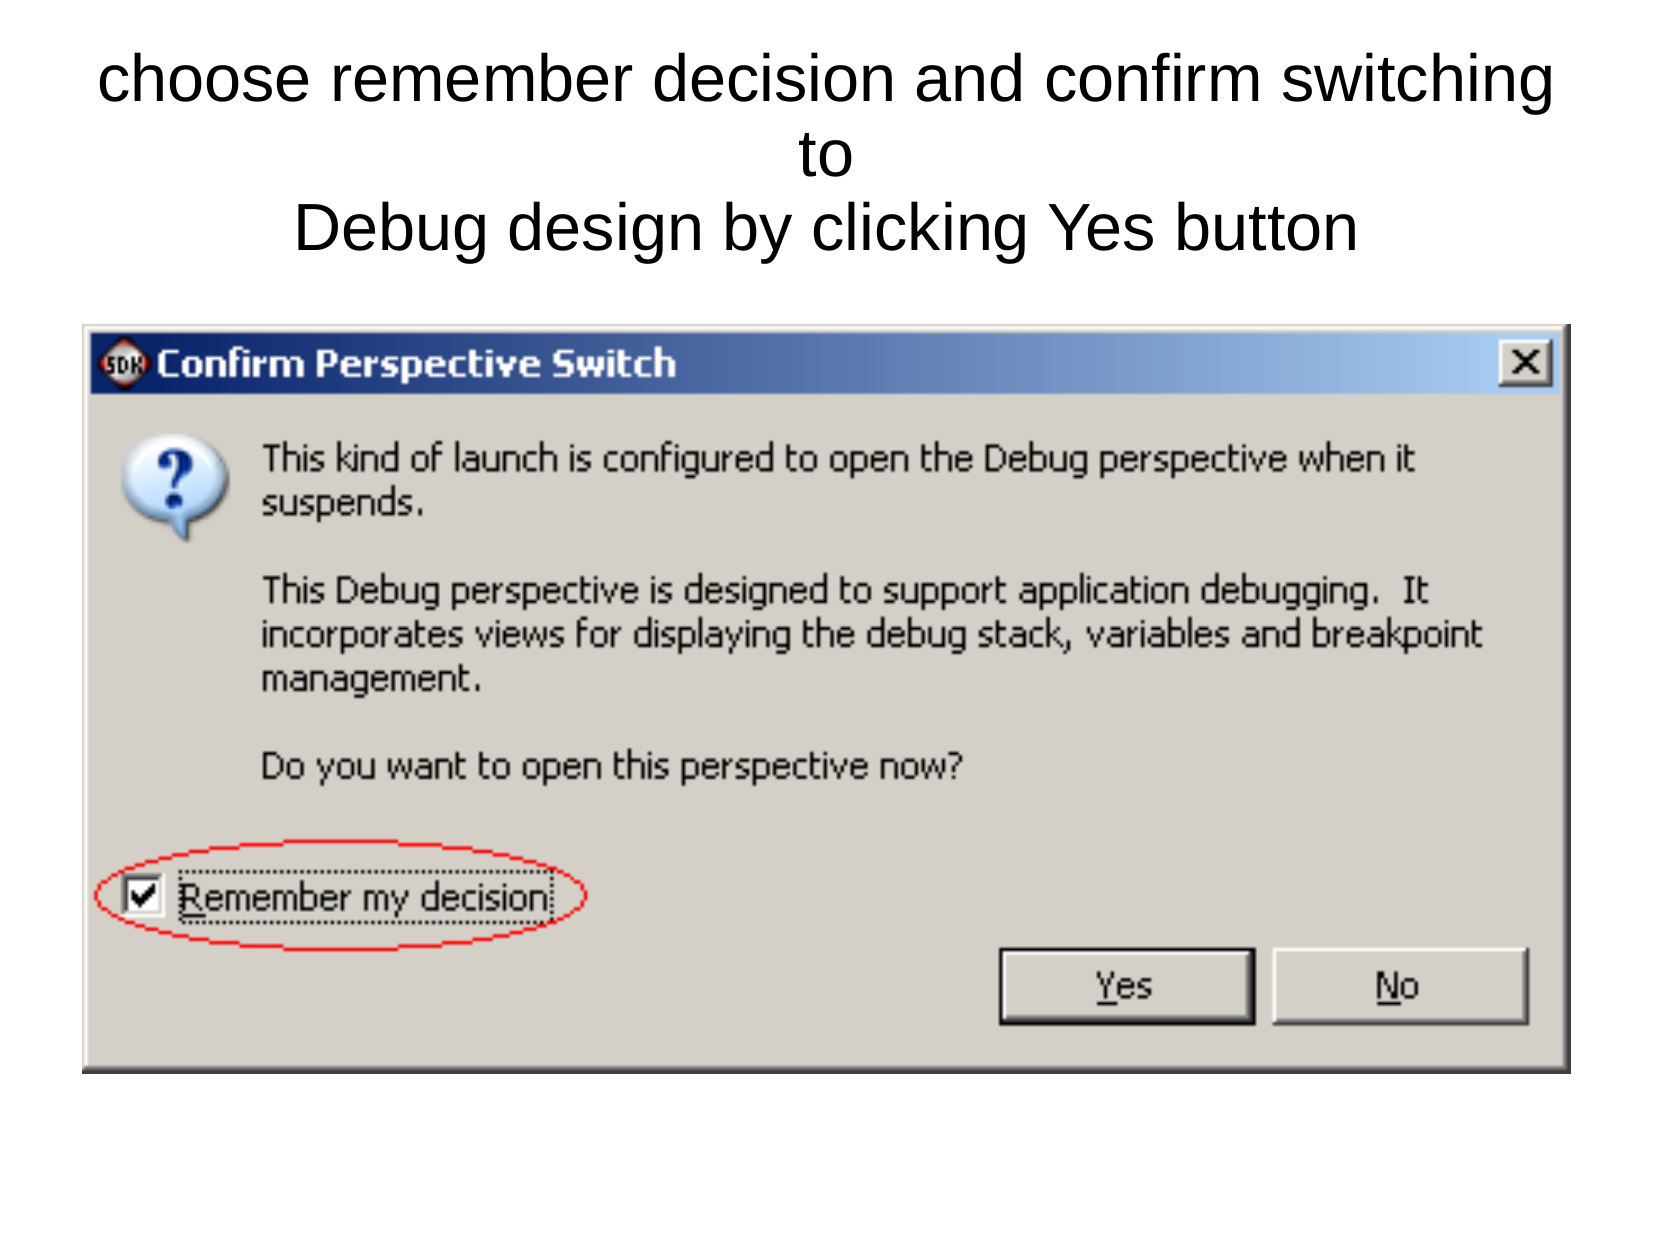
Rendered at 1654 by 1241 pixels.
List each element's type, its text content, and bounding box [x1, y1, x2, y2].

picture [82, 324, 1571, 1074]
title choose remember decision and confirm switching to Debug design by clicking Yes button [82, 40, 1571, 266]
